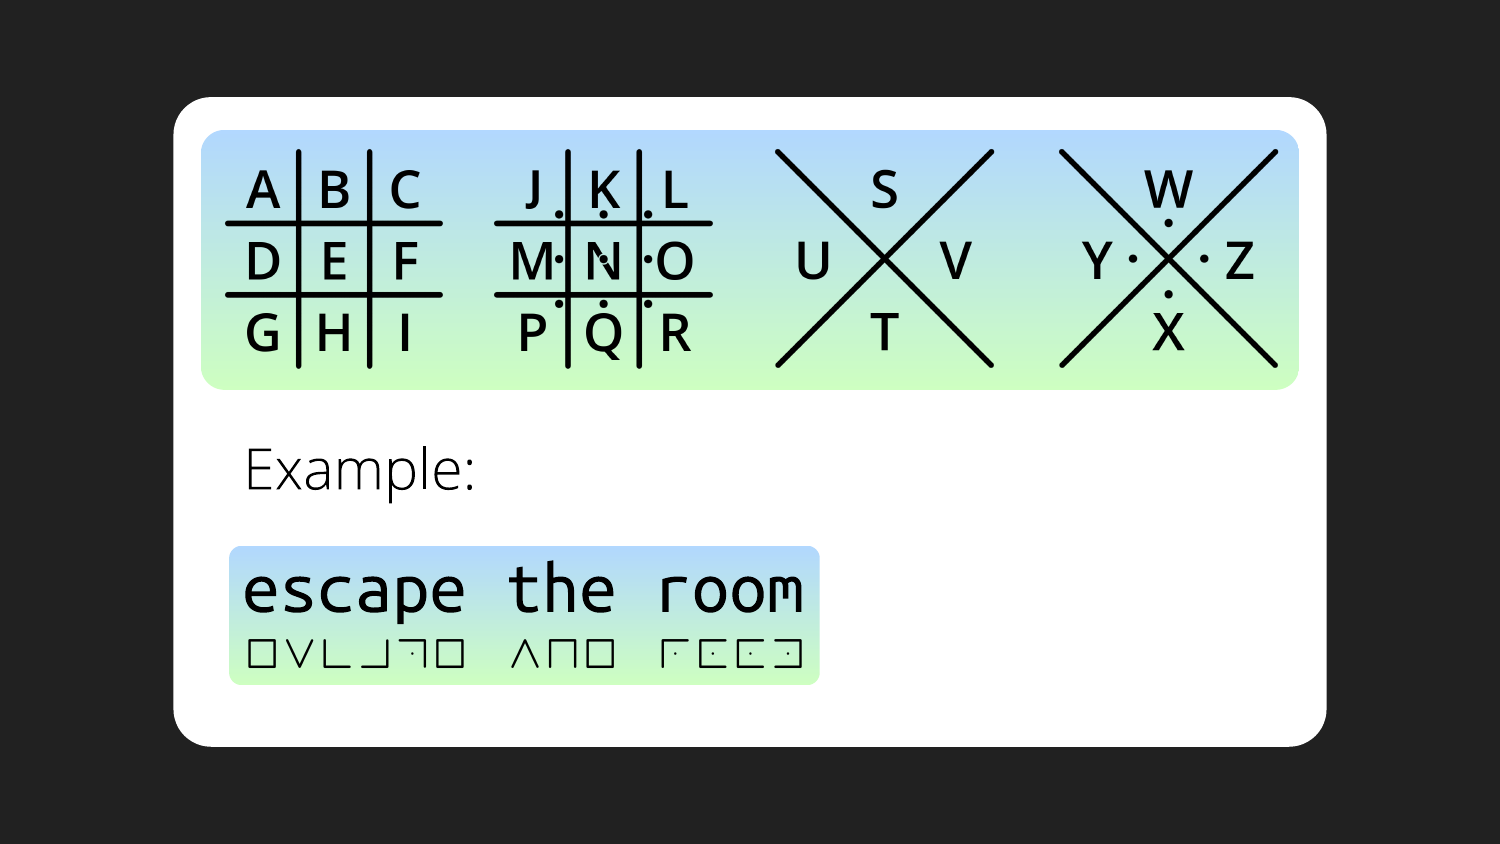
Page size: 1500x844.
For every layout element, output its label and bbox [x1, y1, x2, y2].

picture [237, 627, 813, 680]
picture [192, 116, 1311, 402]
text_box [173, 97, 1327, 747]
